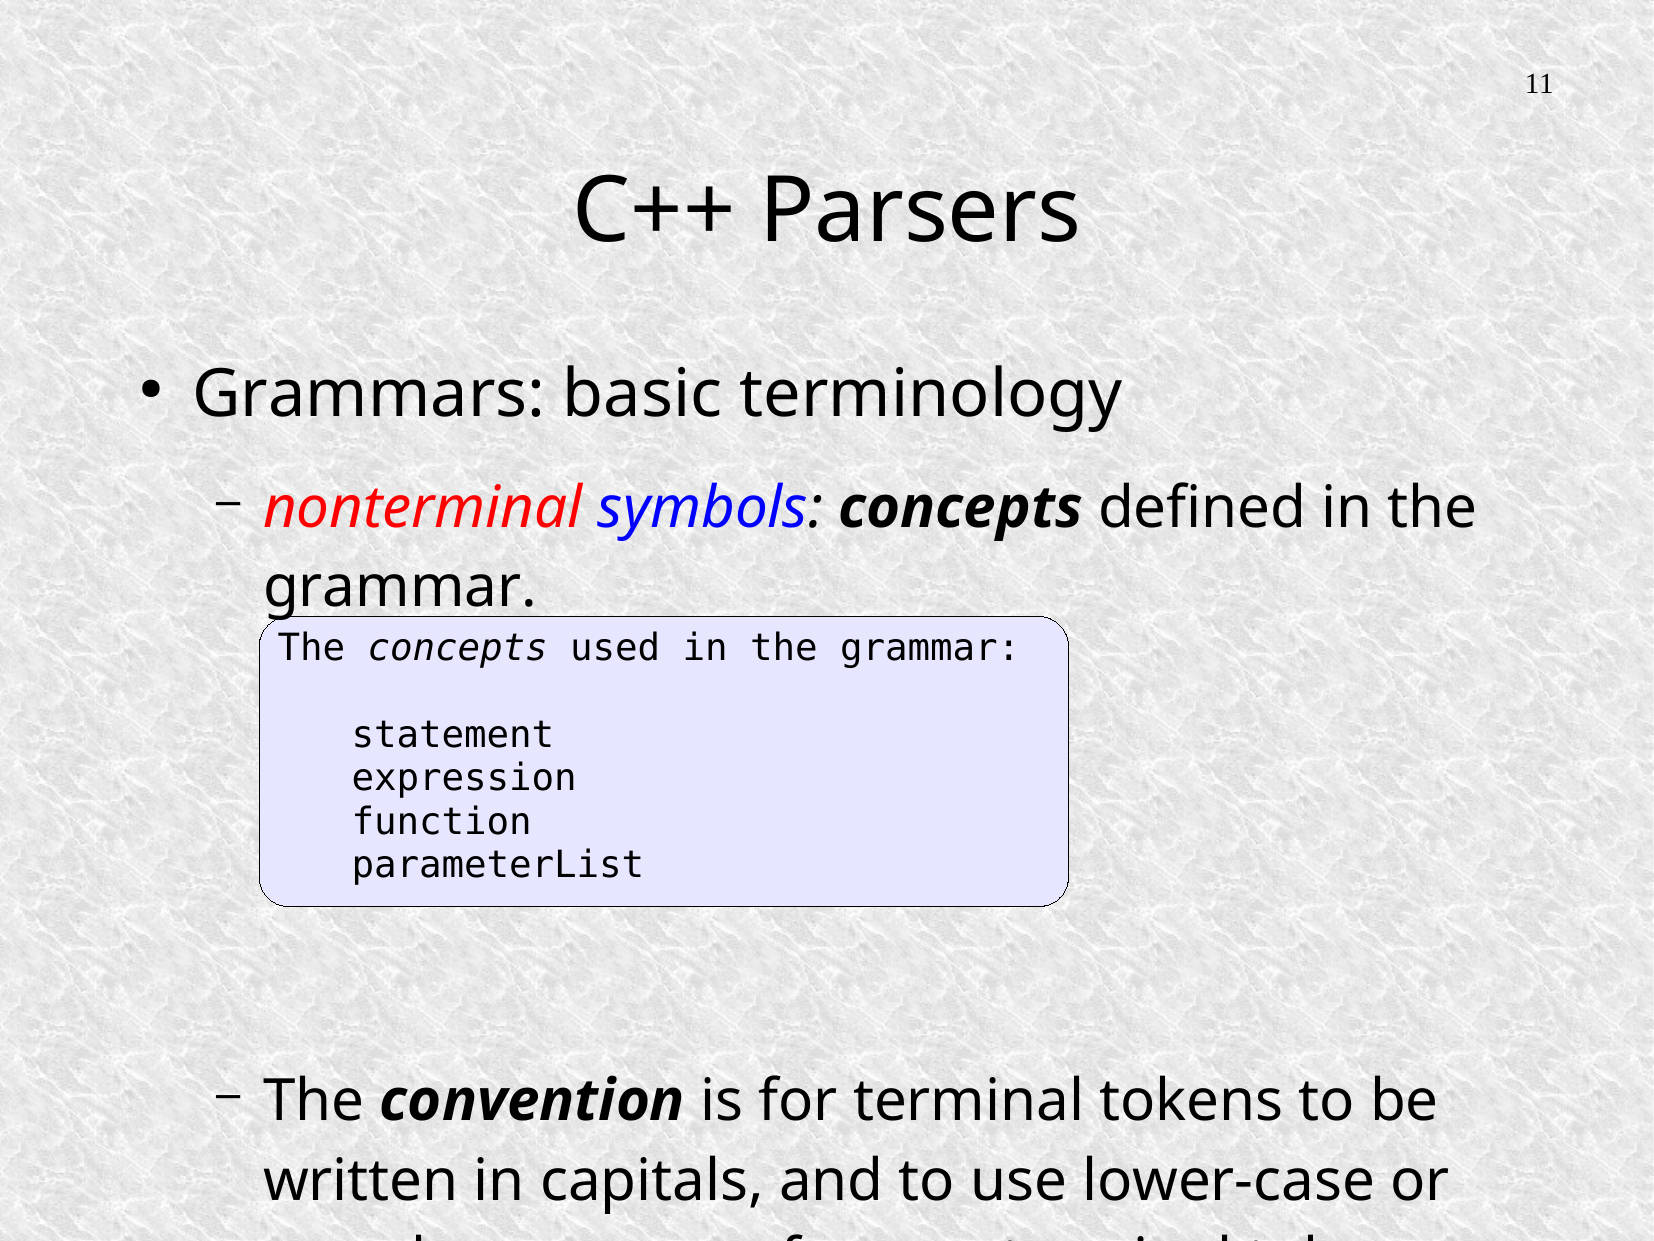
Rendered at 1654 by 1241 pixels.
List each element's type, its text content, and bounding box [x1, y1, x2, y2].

list Grammars: basic terminology nonterminal symbols: concepts defined in the grammar. The convention is for terminal tokens to be written in capitals, and to use lower-case or camel-case names for non-terminal tokens. [121, 344, 1534, 1241]
picture [0, 0, 1654, 1241]
text_box The concepts used in the grammar: statement expression function parameterList [277, 625, 1021, 896]
title C++ Parsers [121, 102, 1534, 311]
